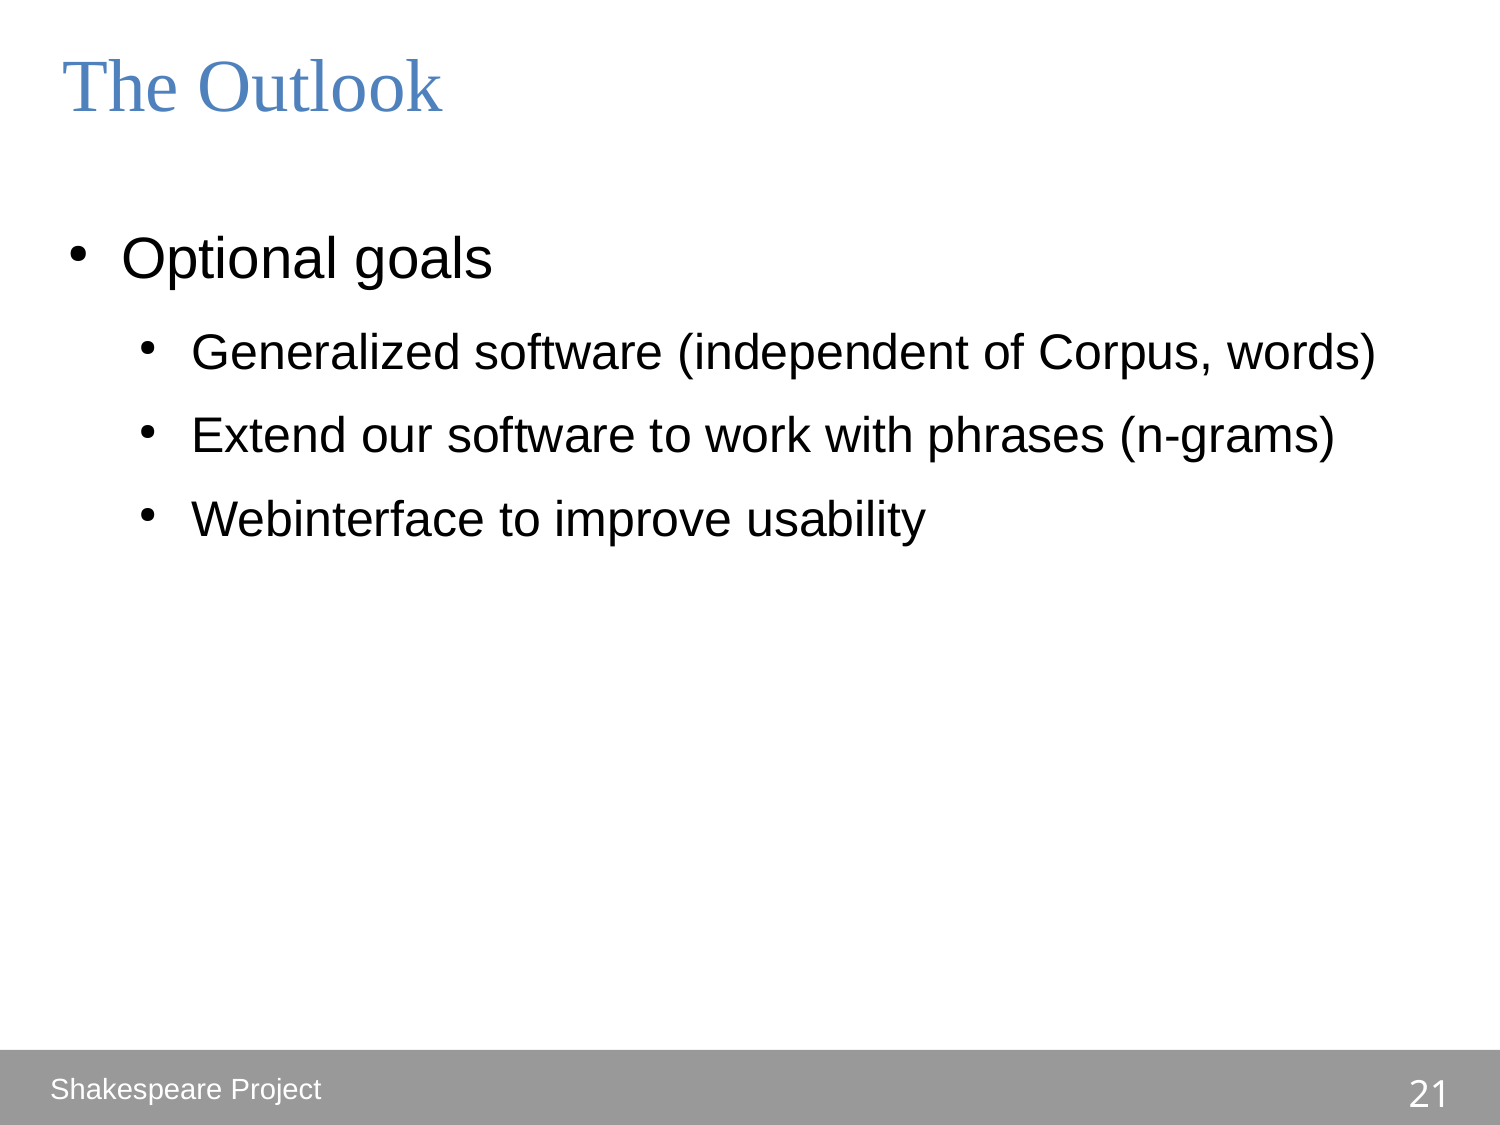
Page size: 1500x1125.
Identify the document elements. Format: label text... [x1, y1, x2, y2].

list Optional goals Generalized software (independent of Corpus, words) Extend our software to work with phrases (n-grams) Webinterface to improve usability [35, 212, 1423, 910]
footer Shakespeare Project [35, 1062, 1276, 1111]
slide_number <number> [1393, 1062, 1477, 1111]
title The Outlook [62, 12, 1450, 150]
